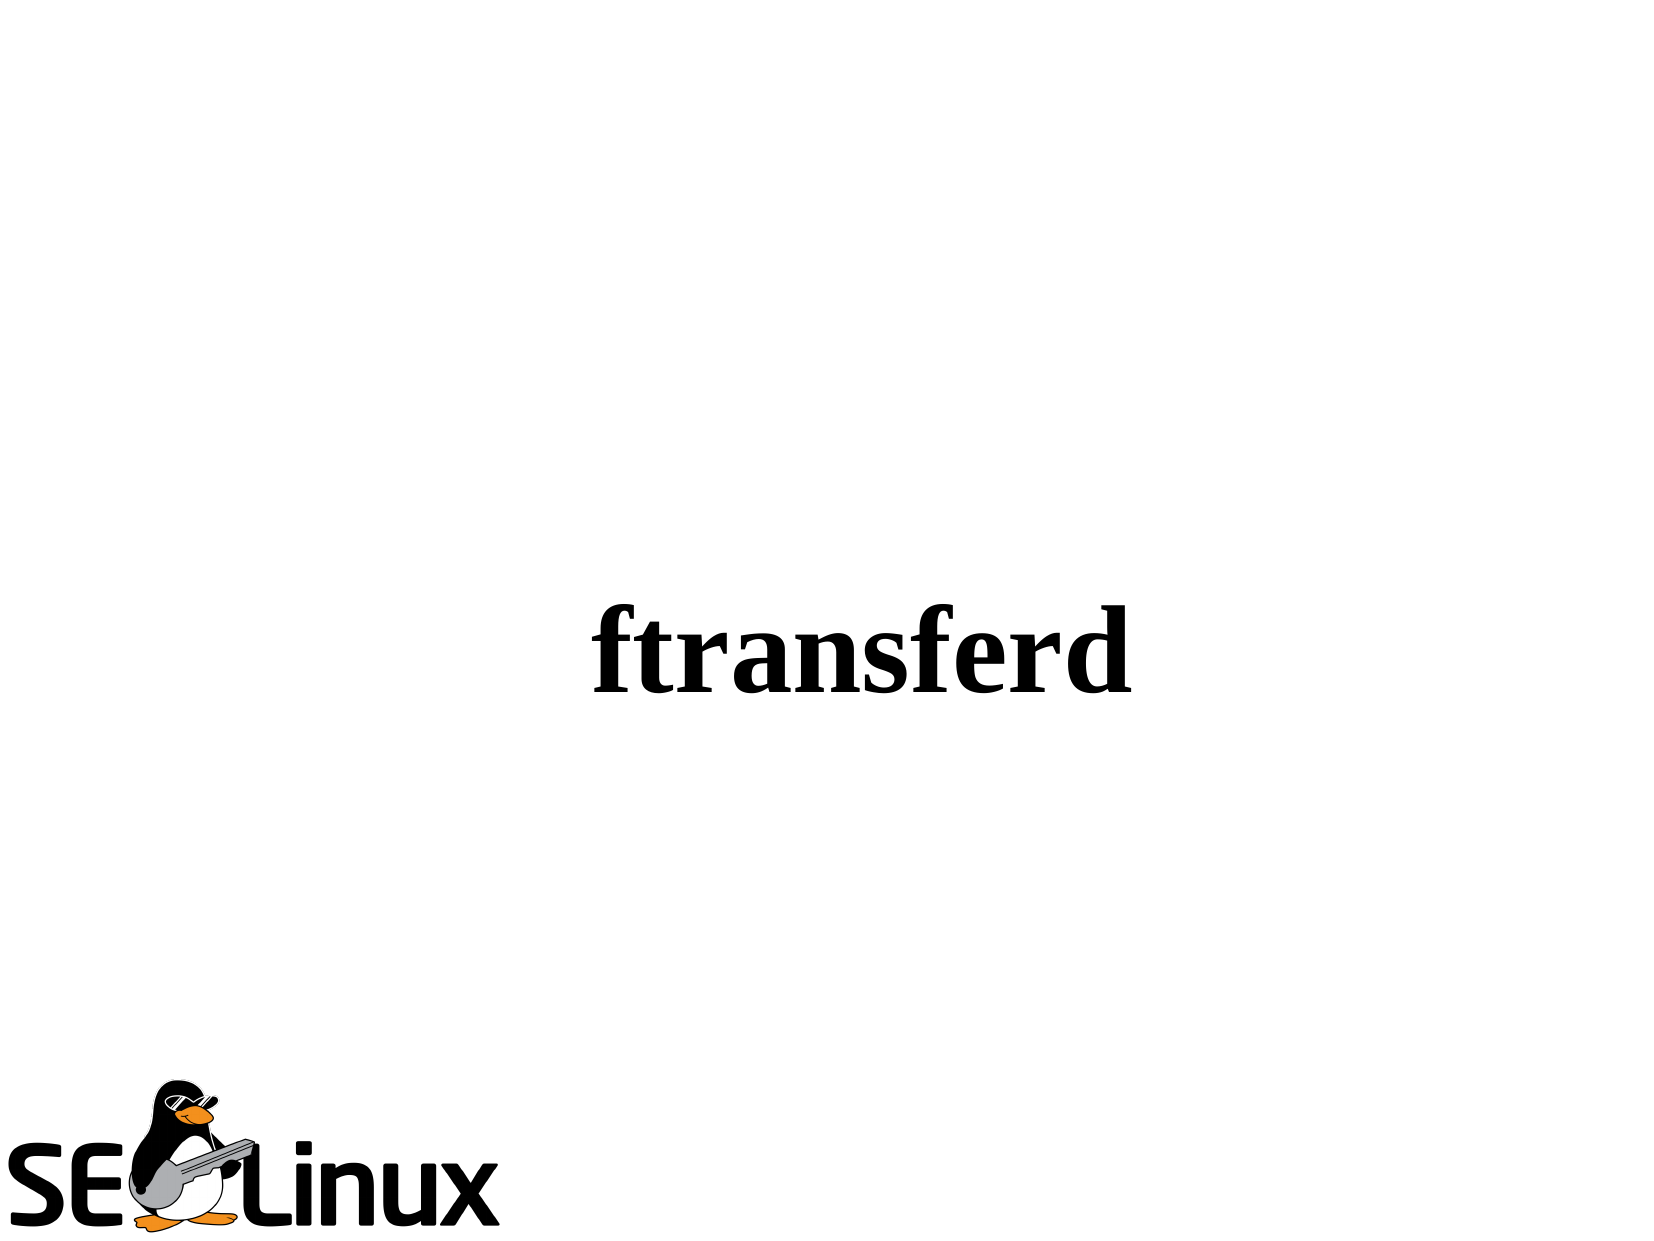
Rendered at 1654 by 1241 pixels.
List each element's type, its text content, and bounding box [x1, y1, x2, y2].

list ftransferd [82, 290, 1571, 1010]
picture [0, 919, 526, 1241]
